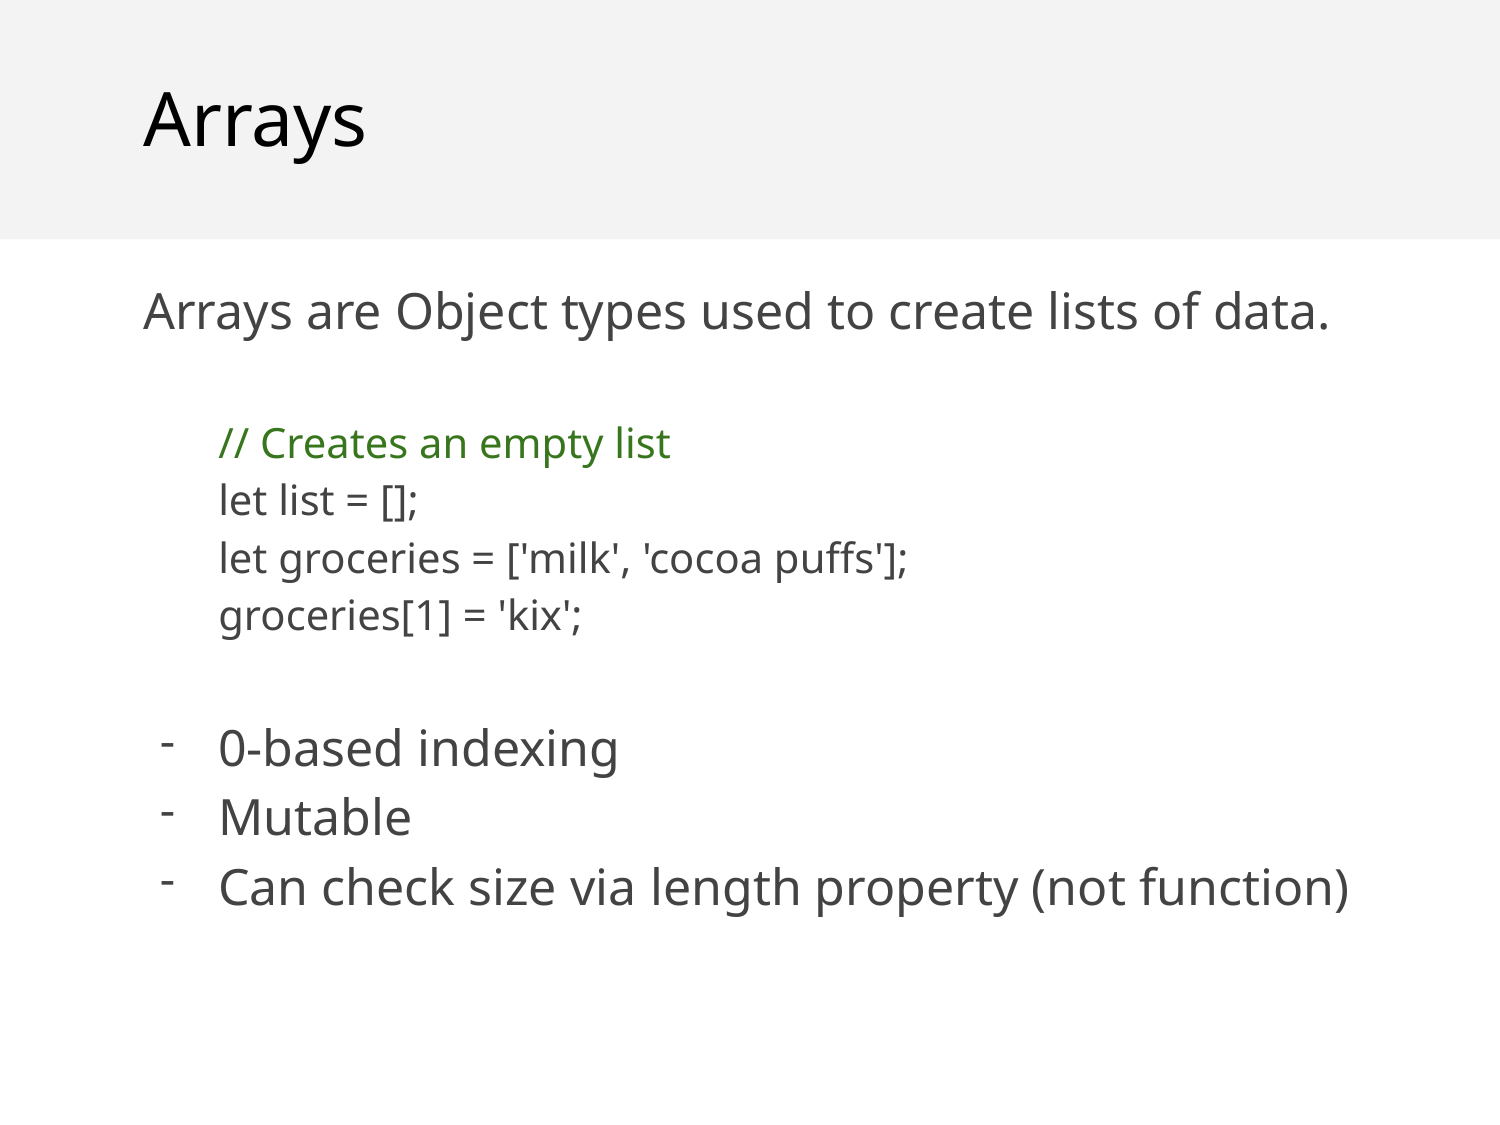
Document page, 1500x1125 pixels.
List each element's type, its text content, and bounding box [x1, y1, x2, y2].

list Arrays are Object types used to create lists of data. // Creates an empty list let list = []; let groceries = ['milk', 'cocoa puffs']; groceries[1] = 'kix'; 0-based indexing Mutable Can check size via length property (not function) [128, 255, 1372, 1004]
title Arrays [128, 56, 1372, 183]
